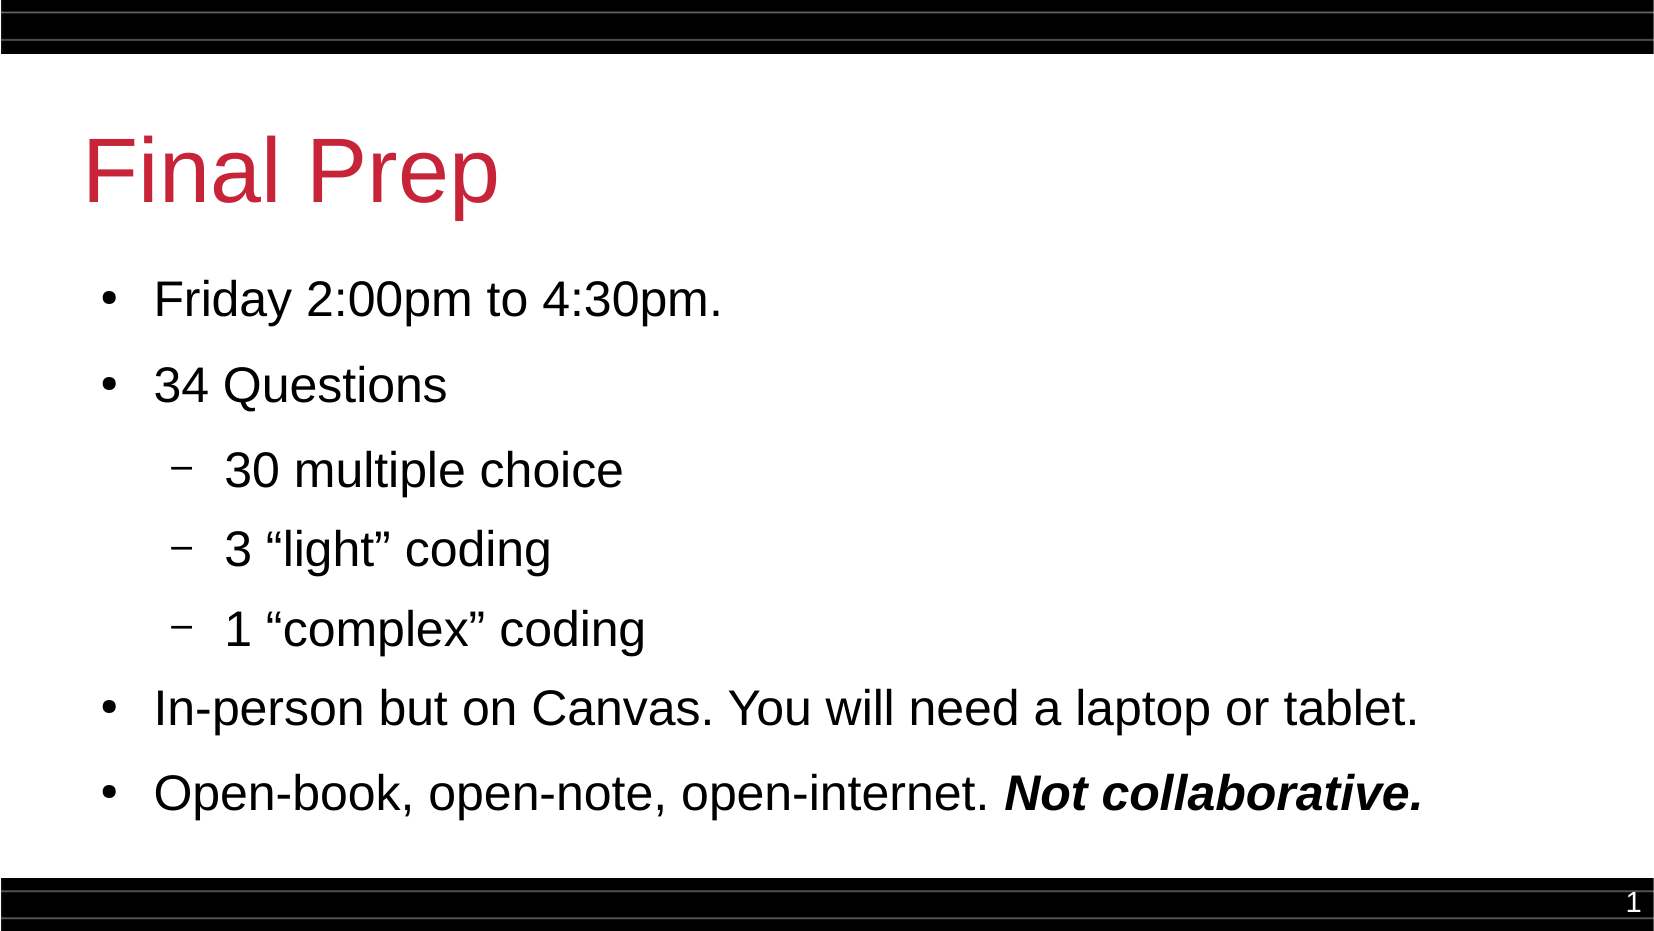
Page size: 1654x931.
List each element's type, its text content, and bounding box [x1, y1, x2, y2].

picture [1, 878, 1654, 931]
picture [1, 0, 1654, 54]
title Final Prep [82, 92, 1571, 249]
list Friday 2:00pm to 4:30pm. 34 Questions 30 multiple choice 3 “light” coding 1 “complex” coding In-person but on Canvas. You will need a laptop or tablet. Open-book, open-note, open-internet. Not collaborative. [82, 271, 1571, 851]
